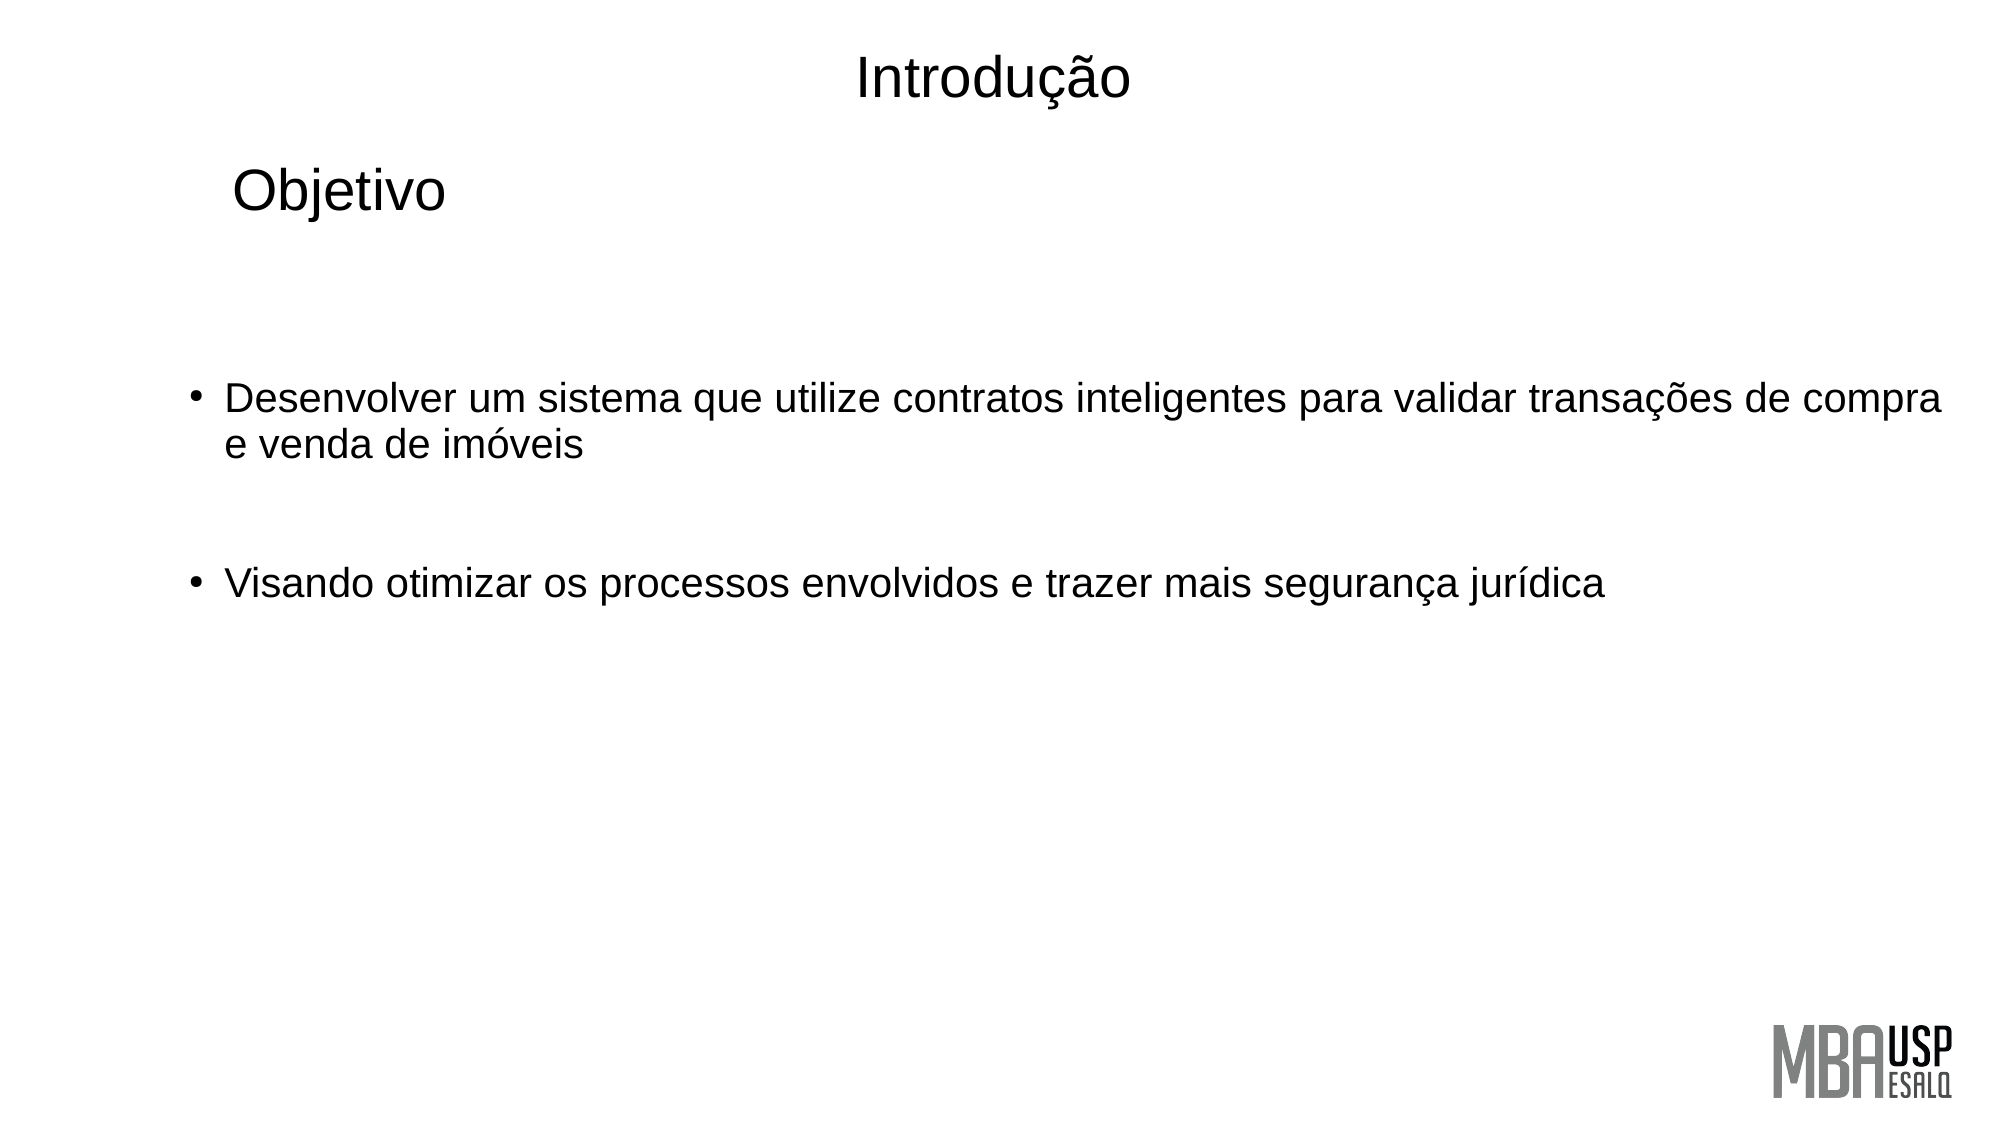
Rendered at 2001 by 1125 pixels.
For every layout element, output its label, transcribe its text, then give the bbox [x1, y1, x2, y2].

text_box Objetivo Desenvolver um sistema que utilize contratos inteligentes para validar transações de compra e venda de imóveis Visando otimizar os processos envolvidos e trazer mais segurança jurídica [82, 150, 1951, 976]
text_box Introdução [37, 37, 1951, 118]
picture [1765, 1021, 1960, 1102]
